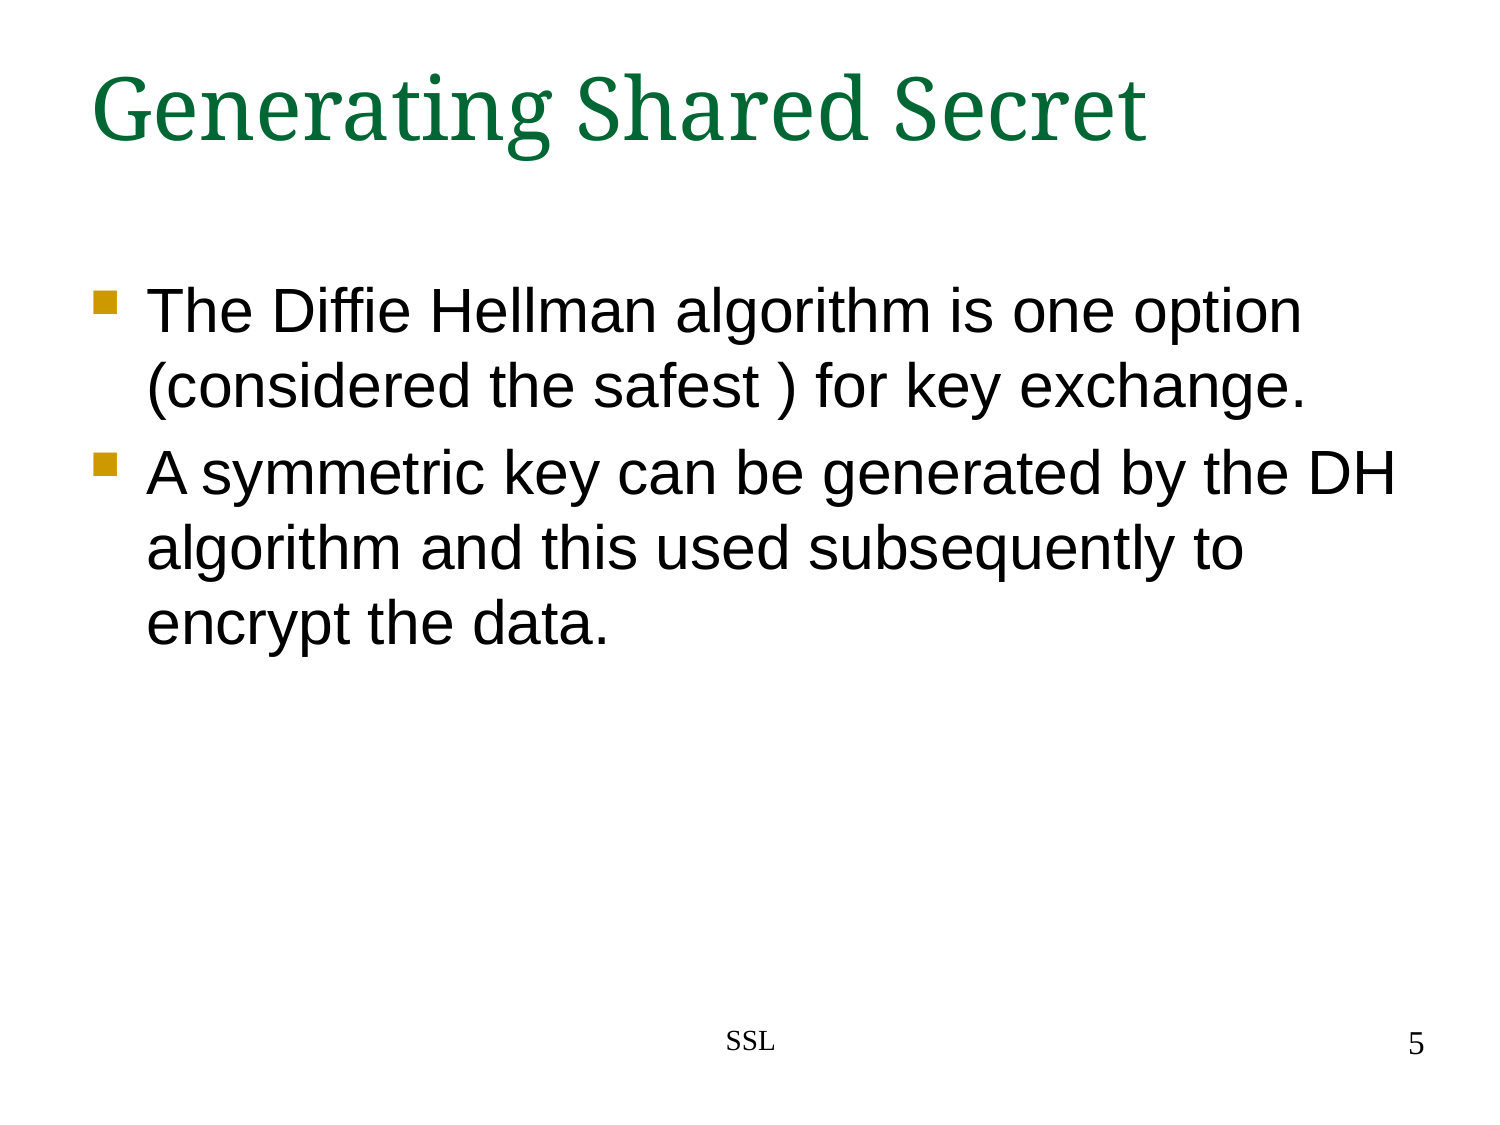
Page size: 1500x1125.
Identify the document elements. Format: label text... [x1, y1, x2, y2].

list The Diffie Hellman algorithm is one option (considered the safest ) for key exchange. A symmetric key can be generated by the DH algorithm and this used subsequently to encrypt the data. [75, 262, 1425, 1006]
title Generating Shared Secret [75, 45, 1425, 233]
